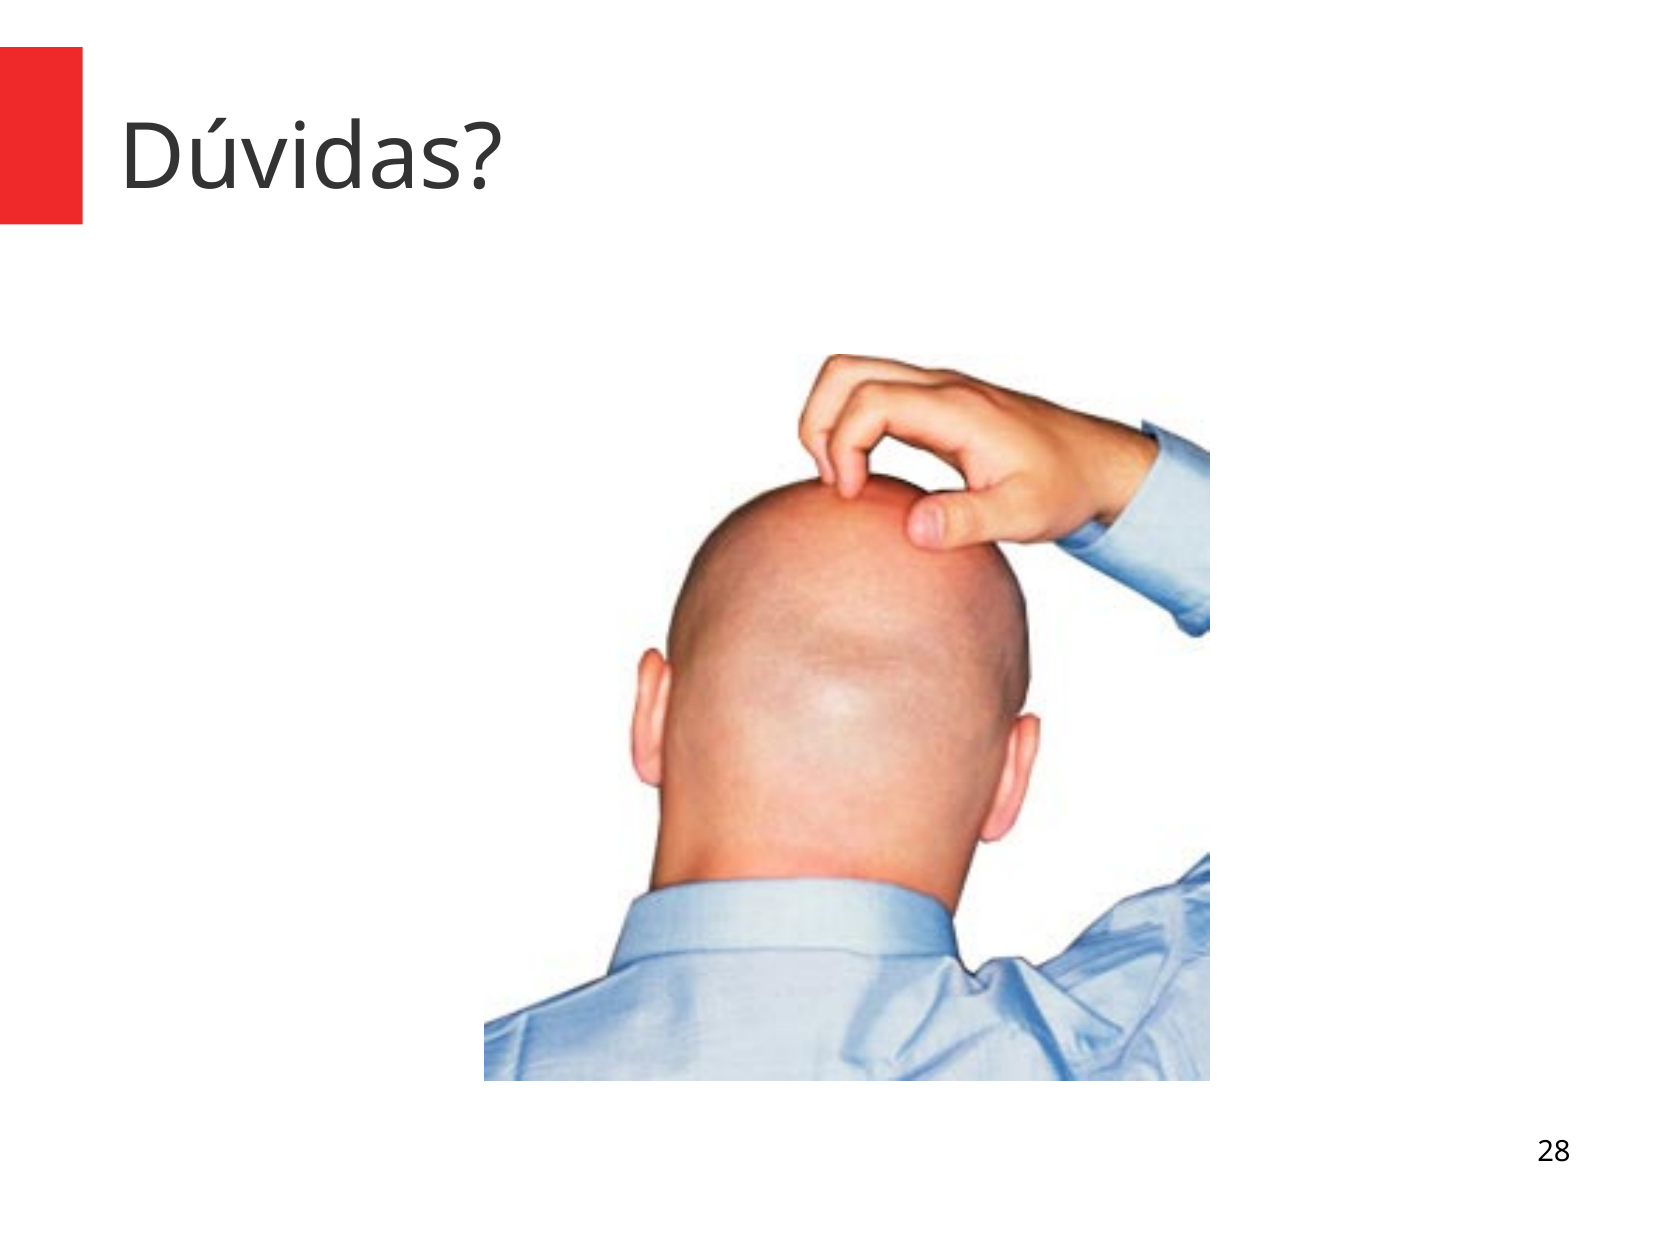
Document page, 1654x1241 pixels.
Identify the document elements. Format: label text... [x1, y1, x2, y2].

picture [484, 354, 1210, 1081]
title Dúvidas? [118, 49, 1571, 257]
